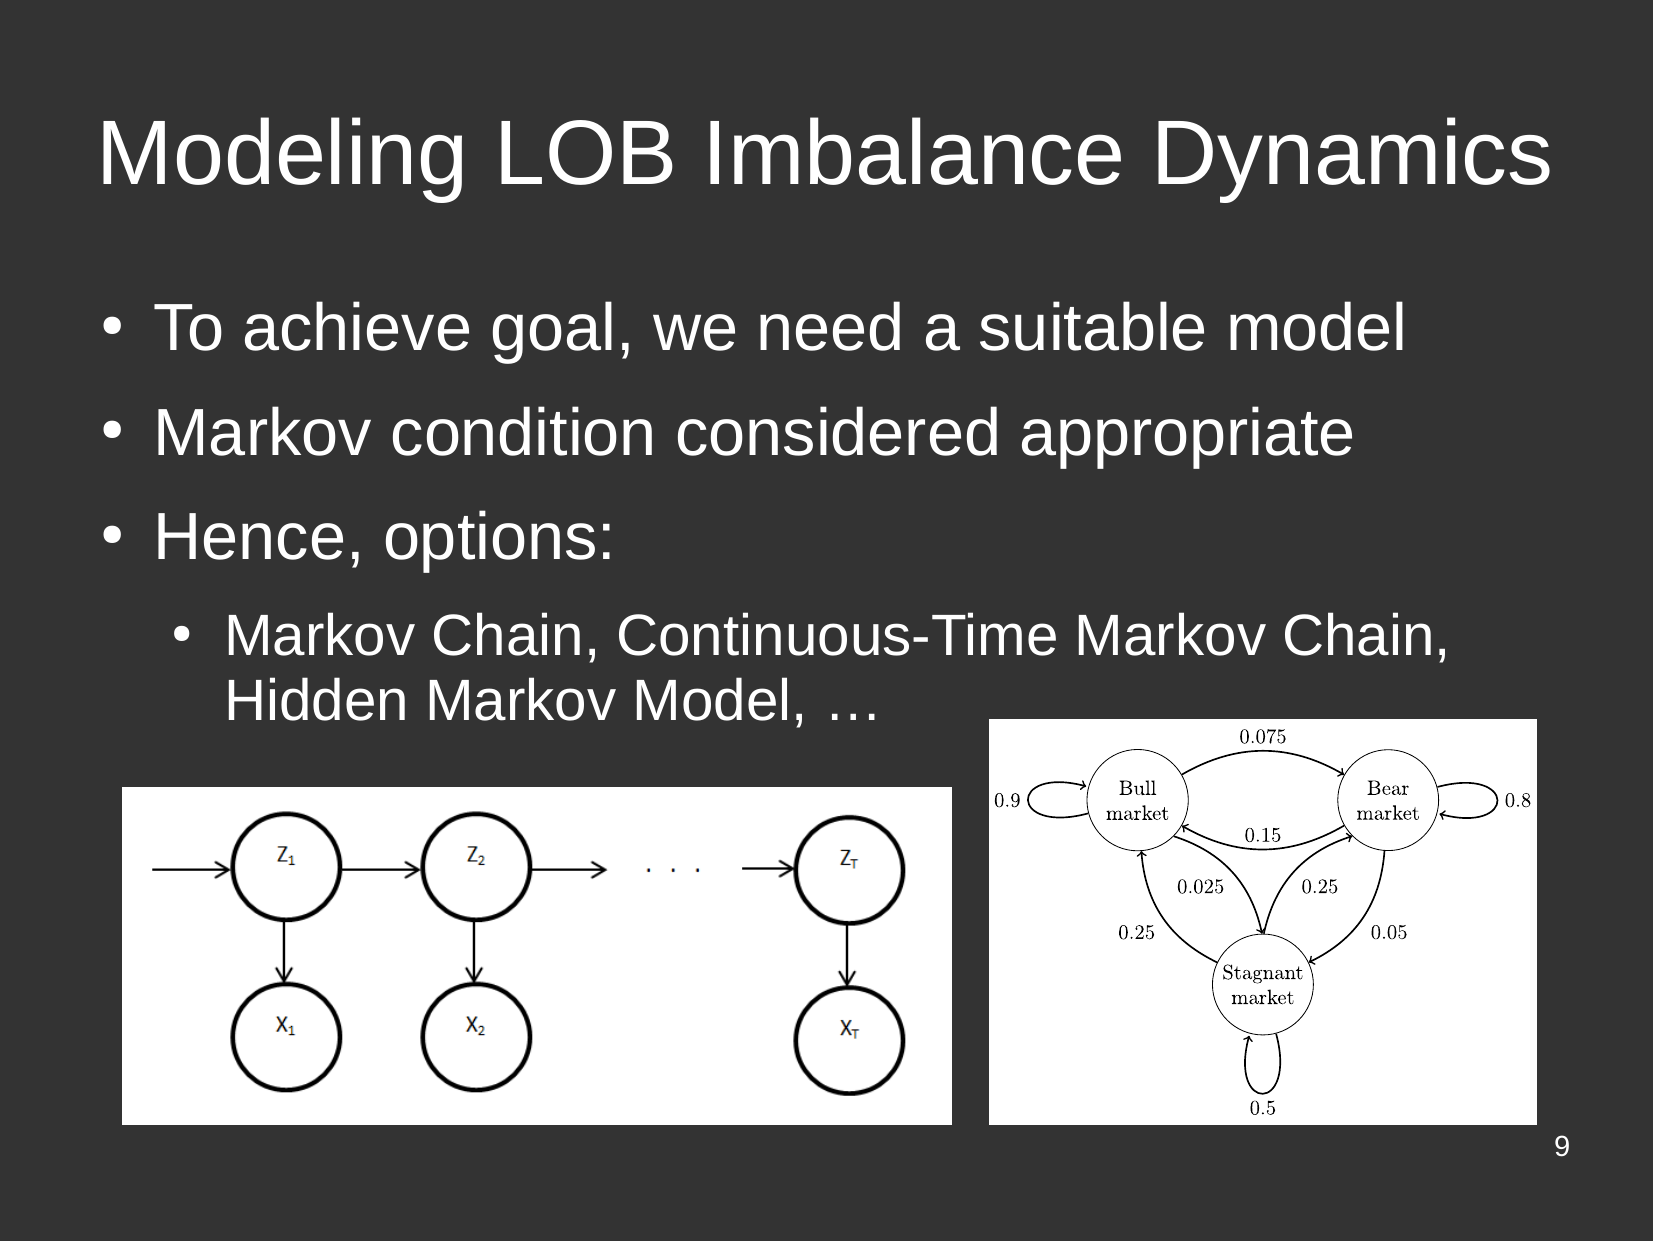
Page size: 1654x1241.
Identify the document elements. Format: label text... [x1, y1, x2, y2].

picture [122, 787, 952, 1126]
title Modeling LOB Imbalance Dynamics [82, 49, 1571, 257]
picture [989, 718, 1537, 1126]
list To achieve goal, we need a suitable model Markov condition considered appropriate Hence, options: Markov Chain, Continuous-Time Markov Chain, Hidden Markov Model, … [82, 290, 1591, 1010]
